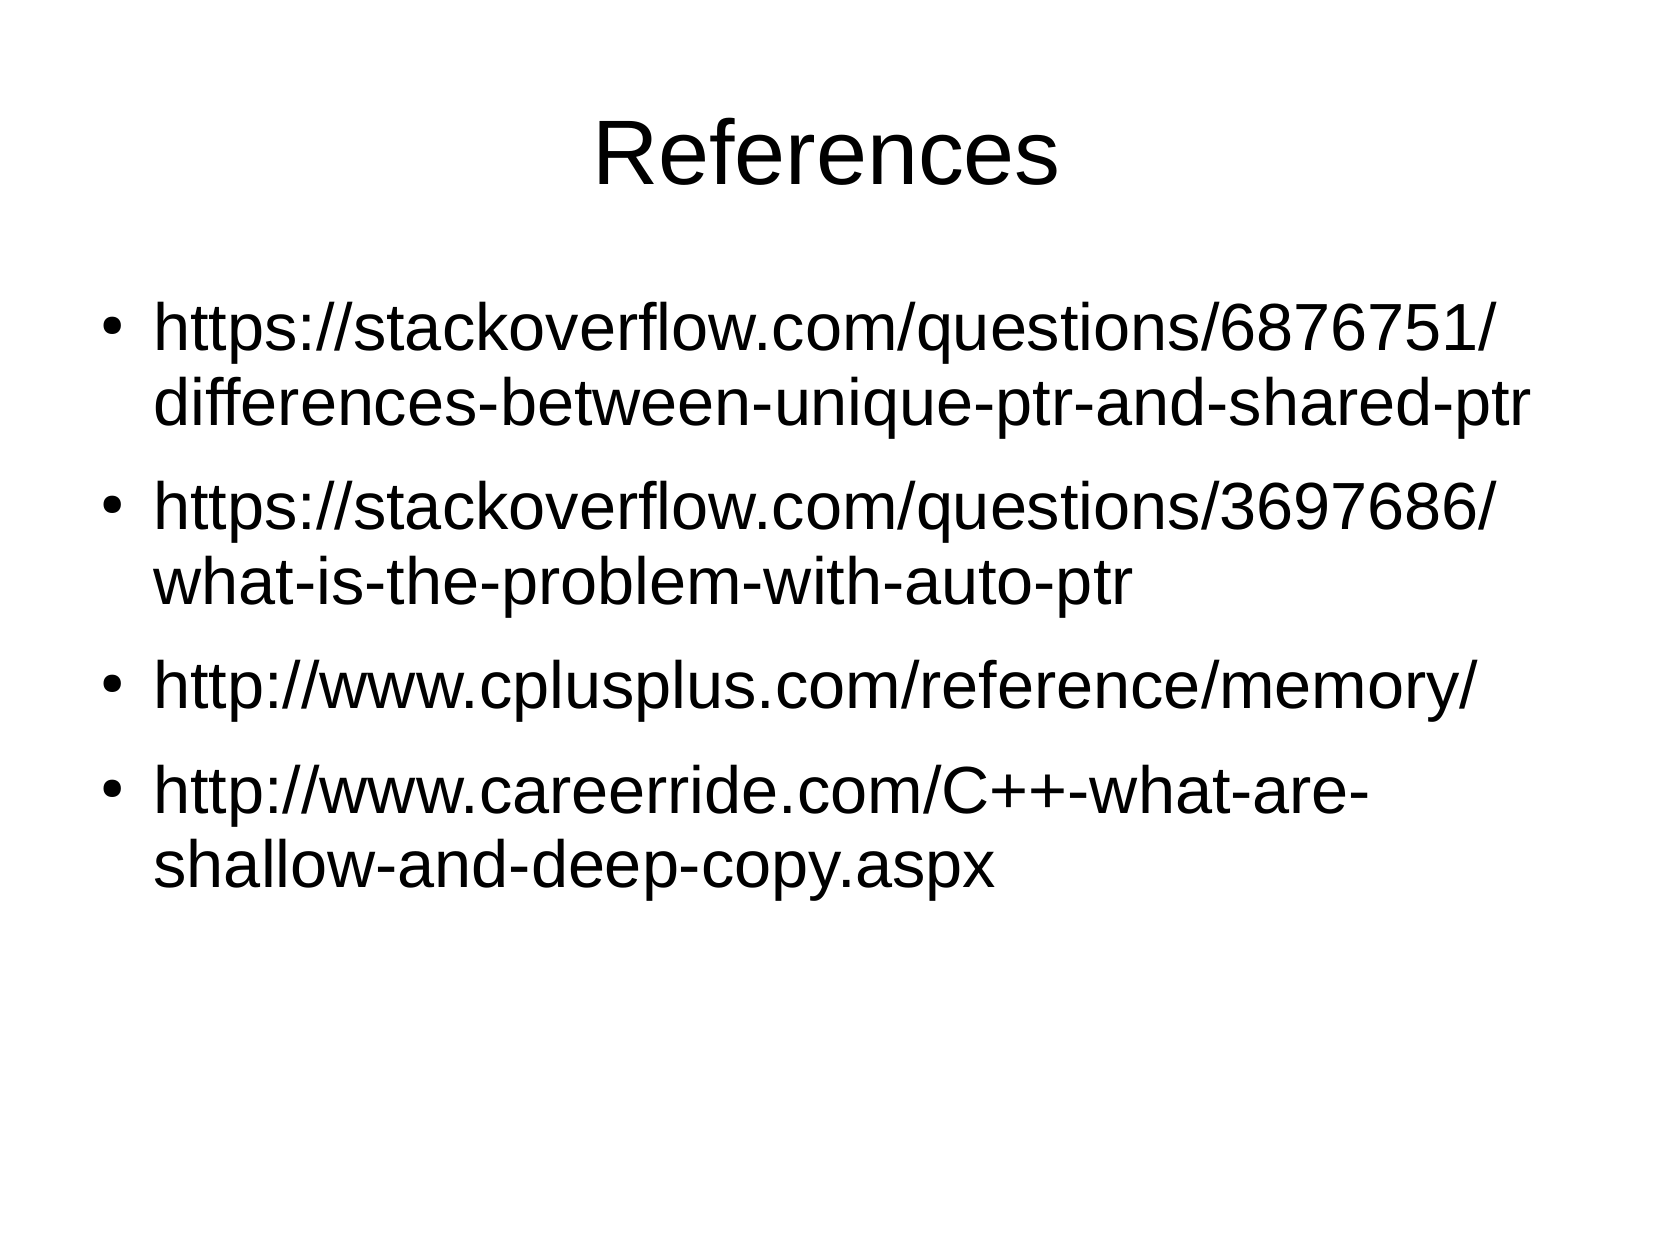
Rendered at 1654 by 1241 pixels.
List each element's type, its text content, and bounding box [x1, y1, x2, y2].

list https://stackoverflow.com/questions/6876751/differences-between-unique-ptr-and-shared-ptr https://stackoverflow.com/questions/3697686/what-is-the-problem-with-auto-ptr http://www.cplusplus.com/reference/memory/ http://www.careerride.com/C++-what-are-shallow-and-deep-copy.aspx [82, 290, 1571, 1010]
title References [82, 49, 1571, 257]
